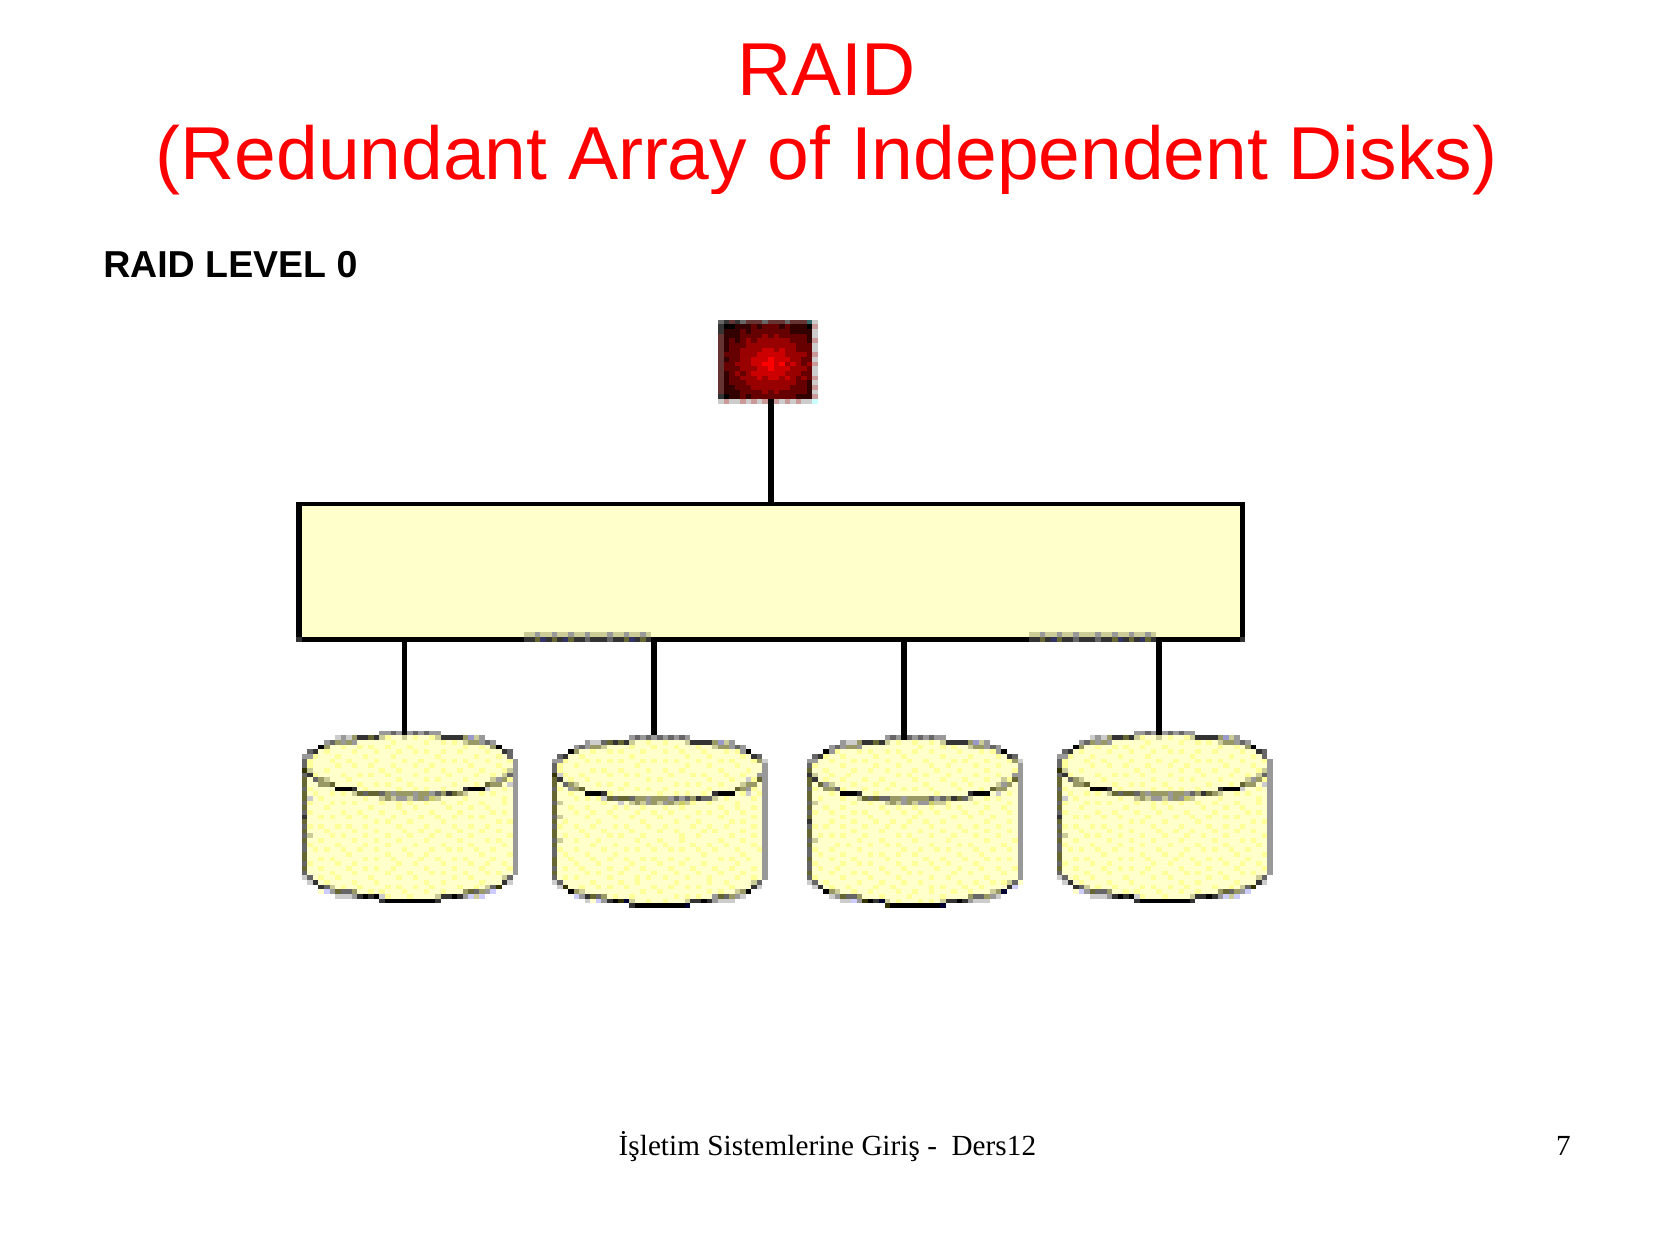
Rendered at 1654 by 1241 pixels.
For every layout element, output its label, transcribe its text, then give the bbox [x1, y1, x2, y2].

picture [219, 194, 1329, 1128]
title RAID (Redundant Array of Independent Disks) [82, 15, 1571, 208]
text_box RAID LEVEL 0 [88, 236, 384, 295]
